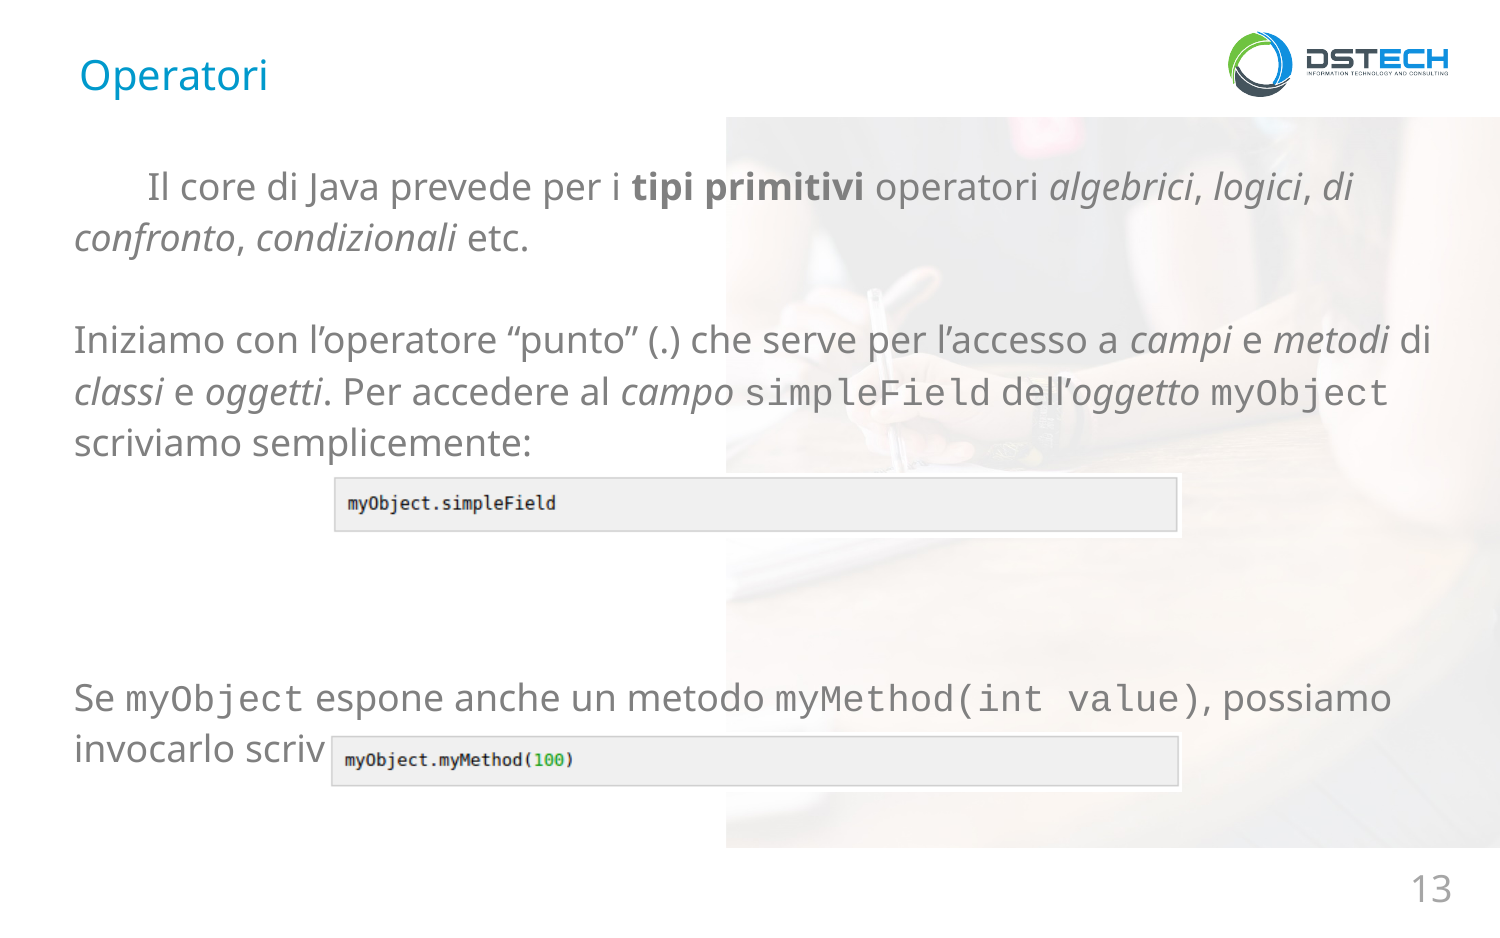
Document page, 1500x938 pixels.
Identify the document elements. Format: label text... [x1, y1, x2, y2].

text_box [0, 100, 727, 855]
text_box Operatori [64, 41, 1152, 101]
picture [330, 473, 1182, 538]
picture [327, 732, 1182, 792]
picture [1228, 31, 1448, 97]
text_box Il core di Java prevede per i tipi primitivi operatori algebrici, logici, di confronto, condizionali etc. Iniziamo con l’operatore “punto” (.) che serve per l’accesso a campi e metodi di classi e oggetti. Per accedere al campo simpleField dell’oggetto myObject scriviamo semplicemente: Se myObject espone anche un metodo myMethod(int value), possiamo invocarlo scrivendo:[2] [59, 153, 1477, 938]
picture [727, 117, 1500, 848]
